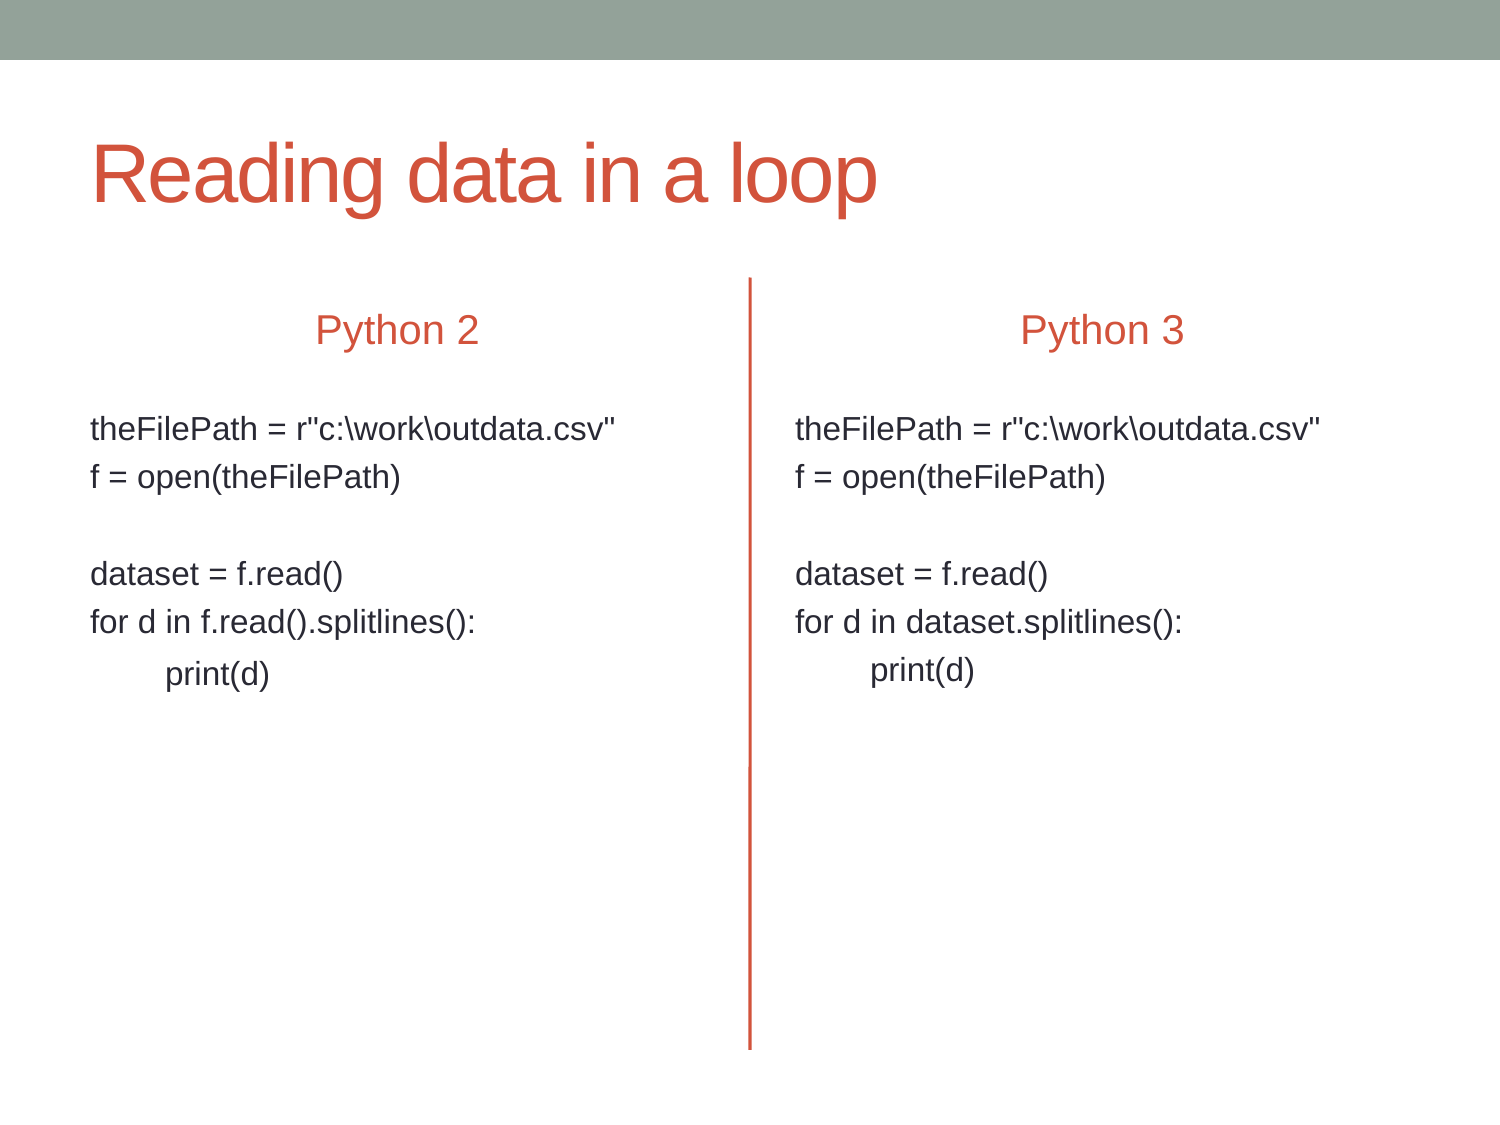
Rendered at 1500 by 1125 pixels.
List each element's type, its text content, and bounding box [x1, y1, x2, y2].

list Python 2 [75, 275, 721, 380]
list theFilePath = r"c:\work\outdata.csv" f = open(theFilePath) dataset = f.read() for d in f.read().splitlines(): print(d) [75, 399, 721, 1049]
list theFilePath = r"c:\work\outdata.csv" f = open(theFilePath) dataset = f.read() for d in dataset.splitlines(): print(d) [780, 399, 1426, 1049]
title Reading data in a loop [75, 87, 1426, 251]
list Python 3 [780, 275, 1426, 380]
